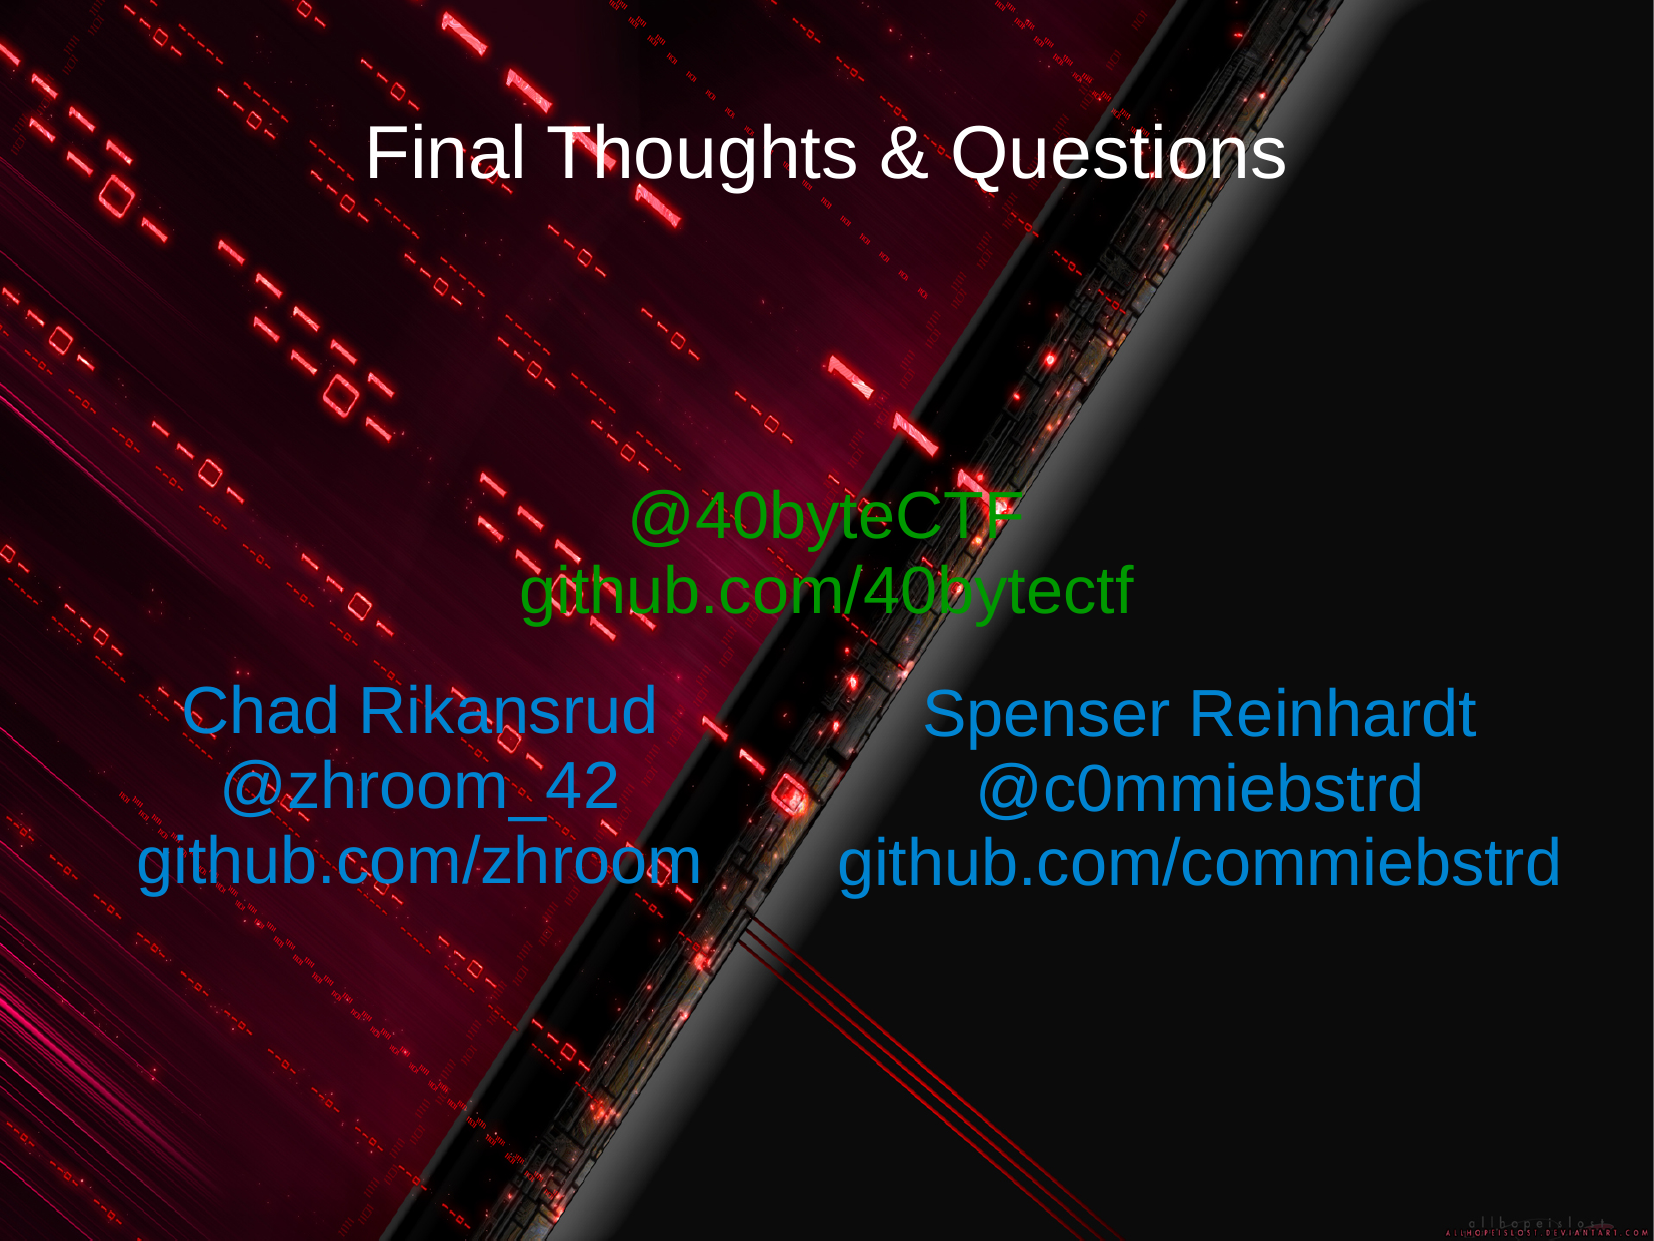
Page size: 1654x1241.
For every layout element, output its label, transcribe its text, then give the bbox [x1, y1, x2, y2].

text_box Chad Rikansrud @zhroom_42 github.com/zhroom [74, 643, 765, 928]
picture [0, 0, 1654, 1241]
text_box @40byteCTF github.com/40bytectf [478, 430, 1176, 675]
text_box Spenser Reinhardt @c0mmiebstrd github.com/commiebstrd [824, 645, 1575, 930]
title Final Thoughts & Questions [82, 49, 1571, 257]
